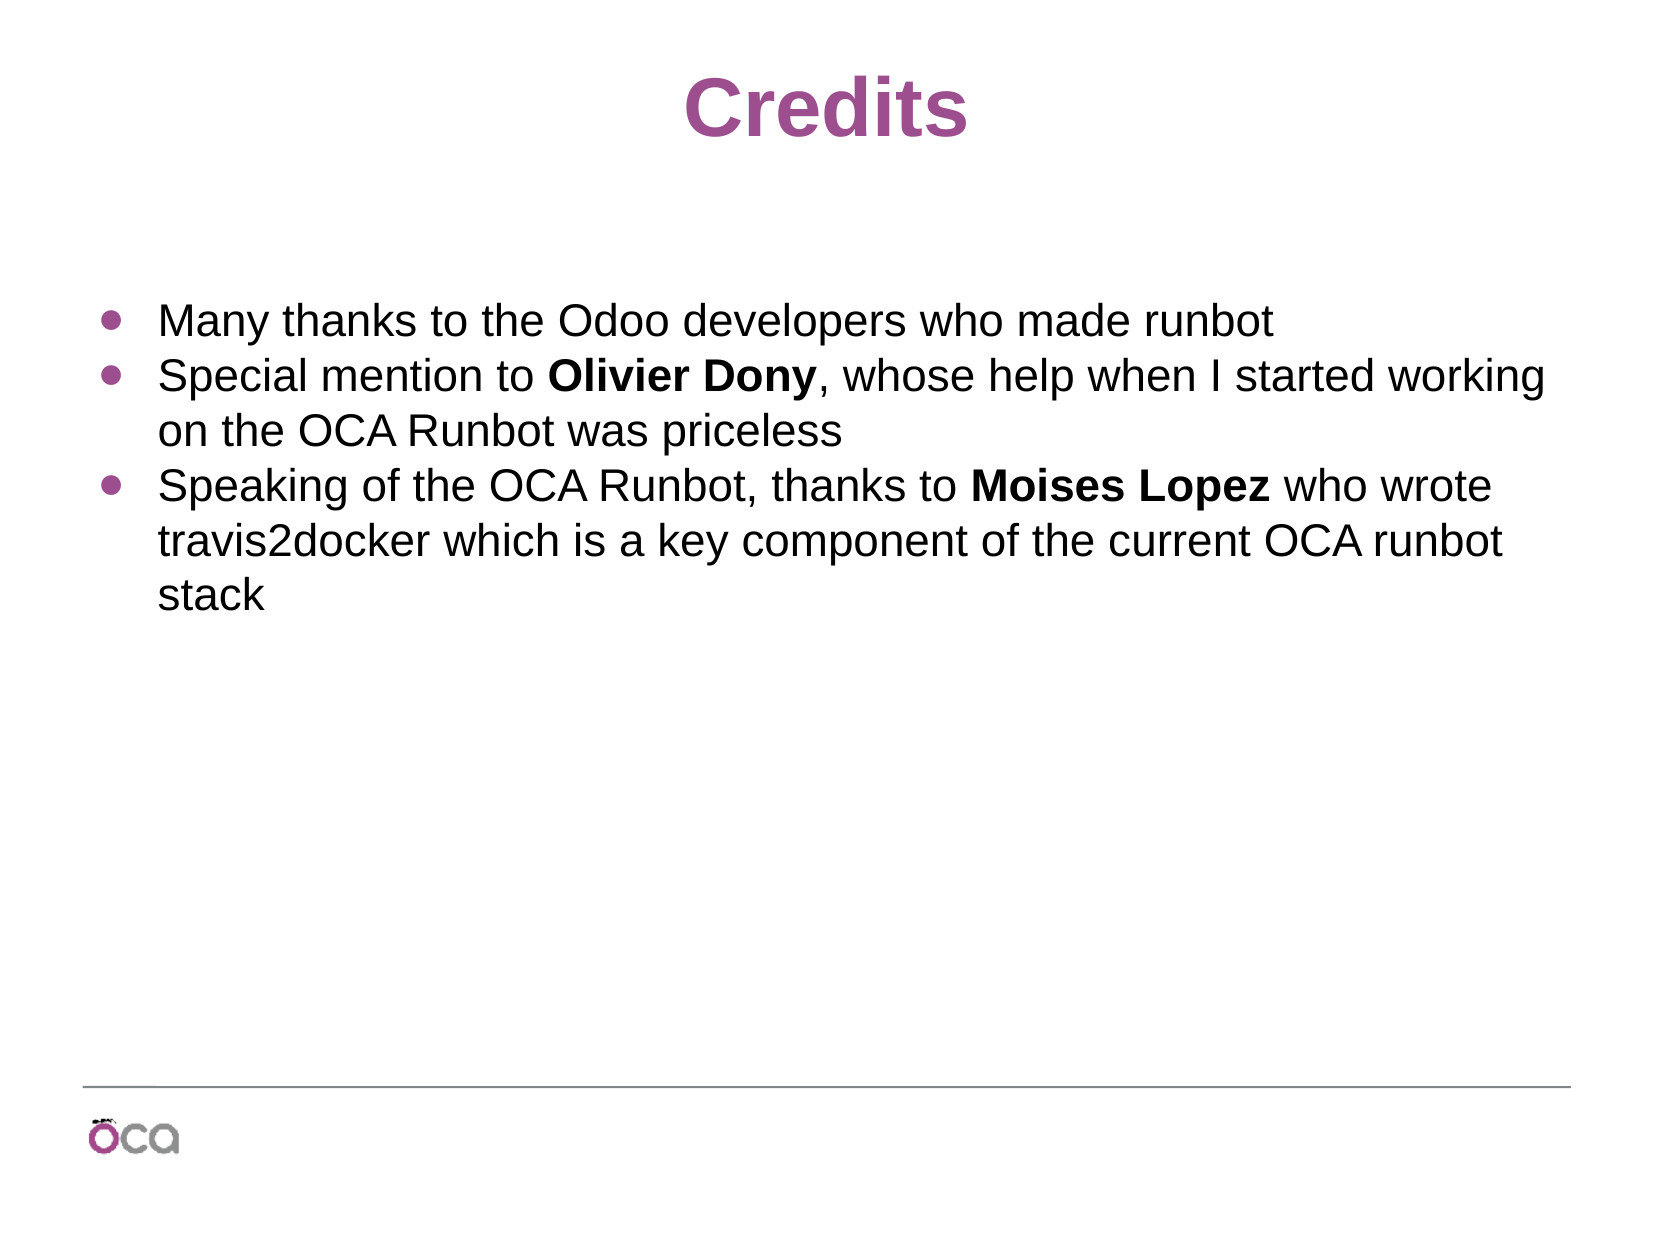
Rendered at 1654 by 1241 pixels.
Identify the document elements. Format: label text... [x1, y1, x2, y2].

title Credits [82, 0, 1571, 207]
picture [82, 1089, 186, 1191]
list Many thanks to the Odoo developers who made runbot Special mention to Olivier Dony, whose help when I started working on the OCA Runbot was priceless Speaking of the OCA Runbot, thanks to Moises Lopez who wrote travis2docker which is a key component of the current OCA runbot stack [82, 290, 1571, 1010]
